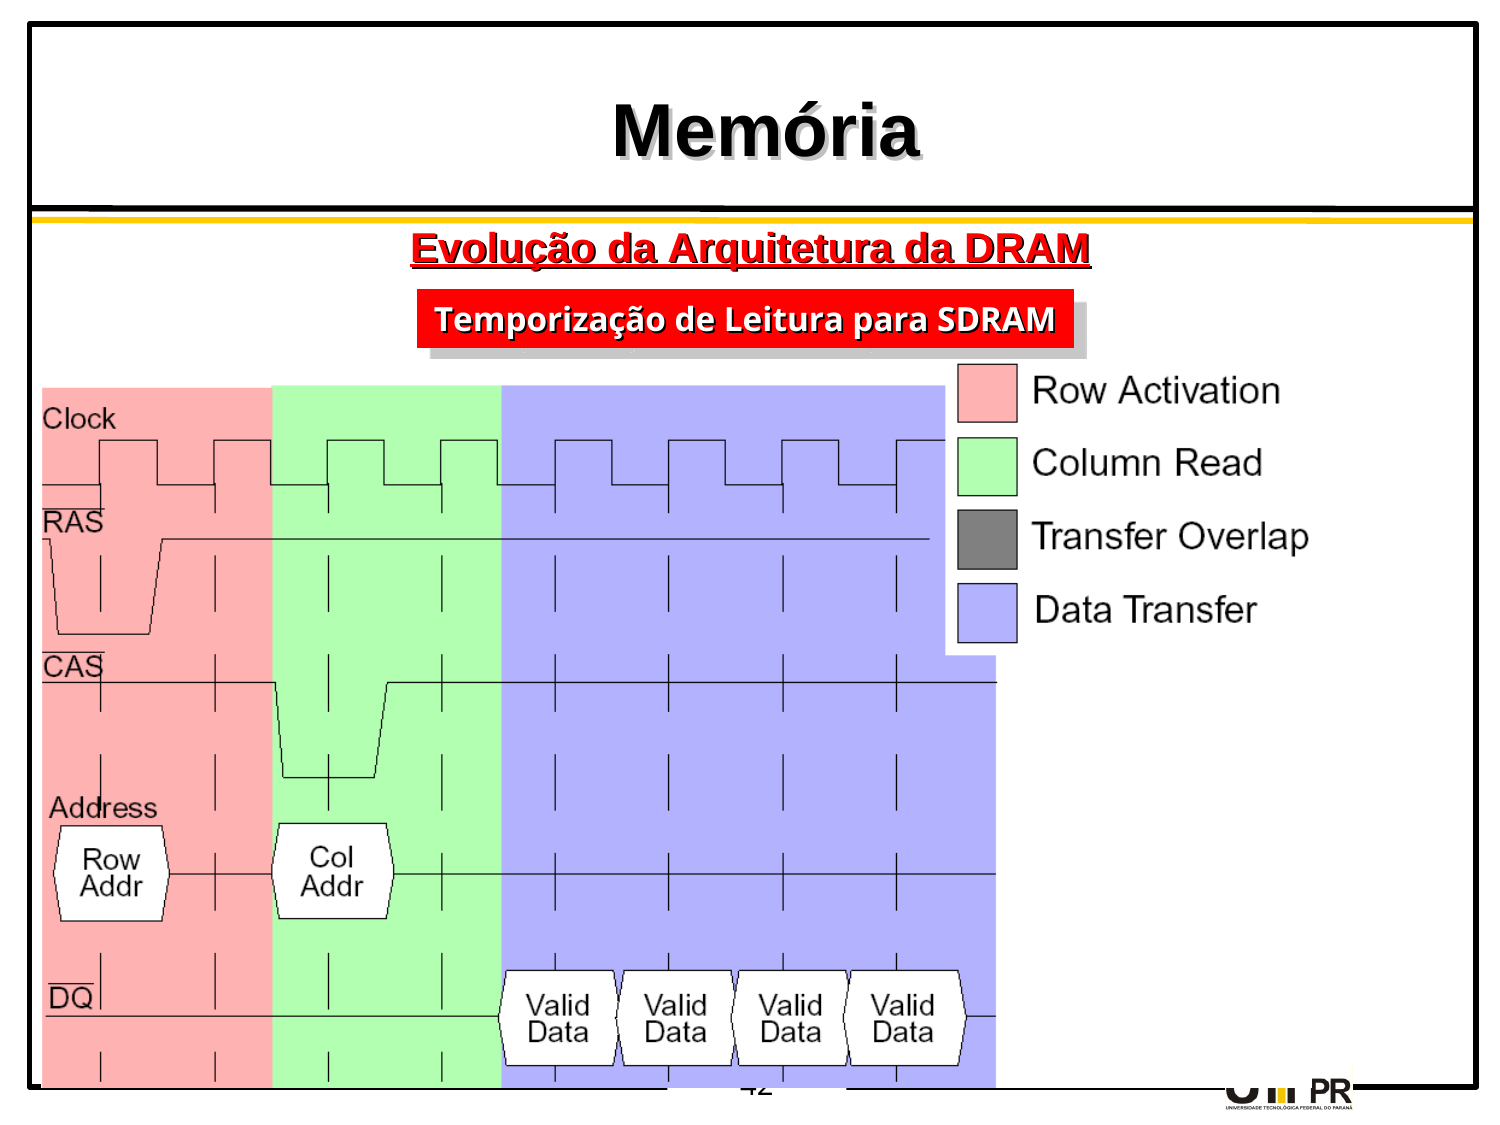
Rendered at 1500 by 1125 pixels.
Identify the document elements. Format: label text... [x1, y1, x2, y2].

text_box Temporização de Leitura para SDRAM [419, 290, 1072, 347]
list Evolução da Arquitetura da DRAM [72, 218, 1428, 988]
text_box Memória [29, 29, 1477, 207]
picture [41, 359, 1353, 1110]
